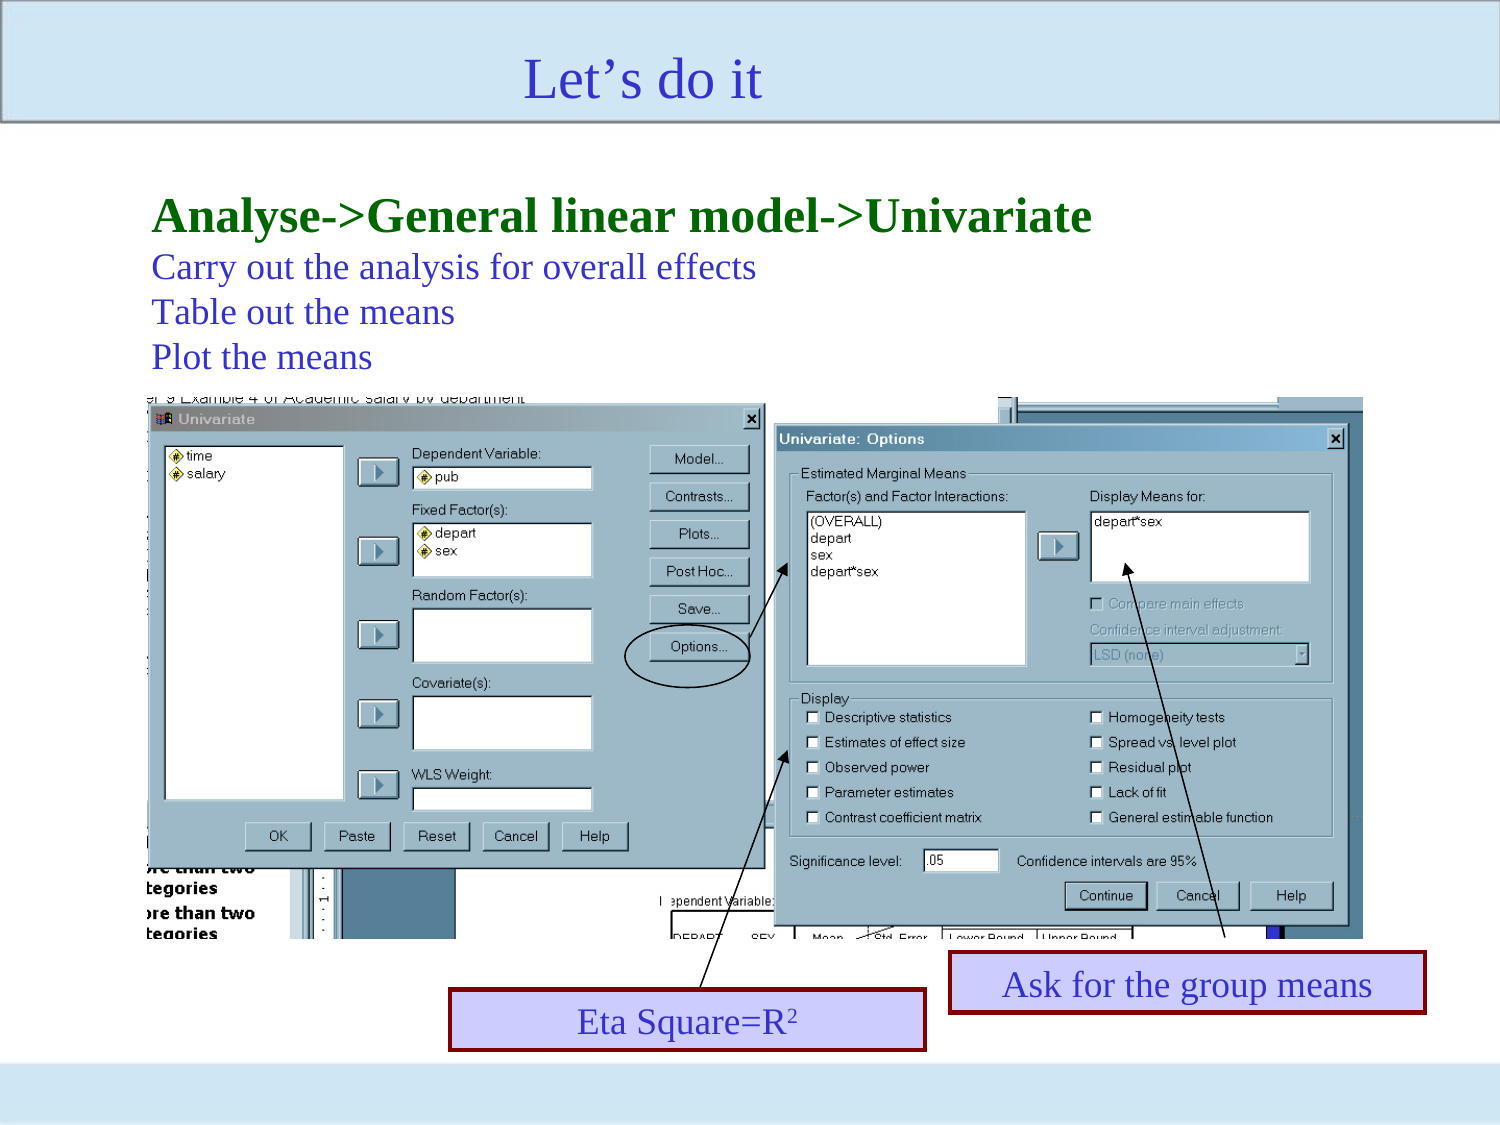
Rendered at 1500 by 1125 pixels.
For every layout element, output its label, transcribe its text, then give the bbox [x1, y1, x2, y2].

title Let’s do it [161, 25, 1125, 126]
text_box Analyse->General linear model->Univariate Carry out the analysis for overall effects Table out the means Plot the means [136, 174, 1108, 386]
text_box Eta Square=R2 [449, 989, 925, 1051]
text_box Ask for the group means [949, 952, 1425, 1013]
picture [0, 0, 1500, 1125]
